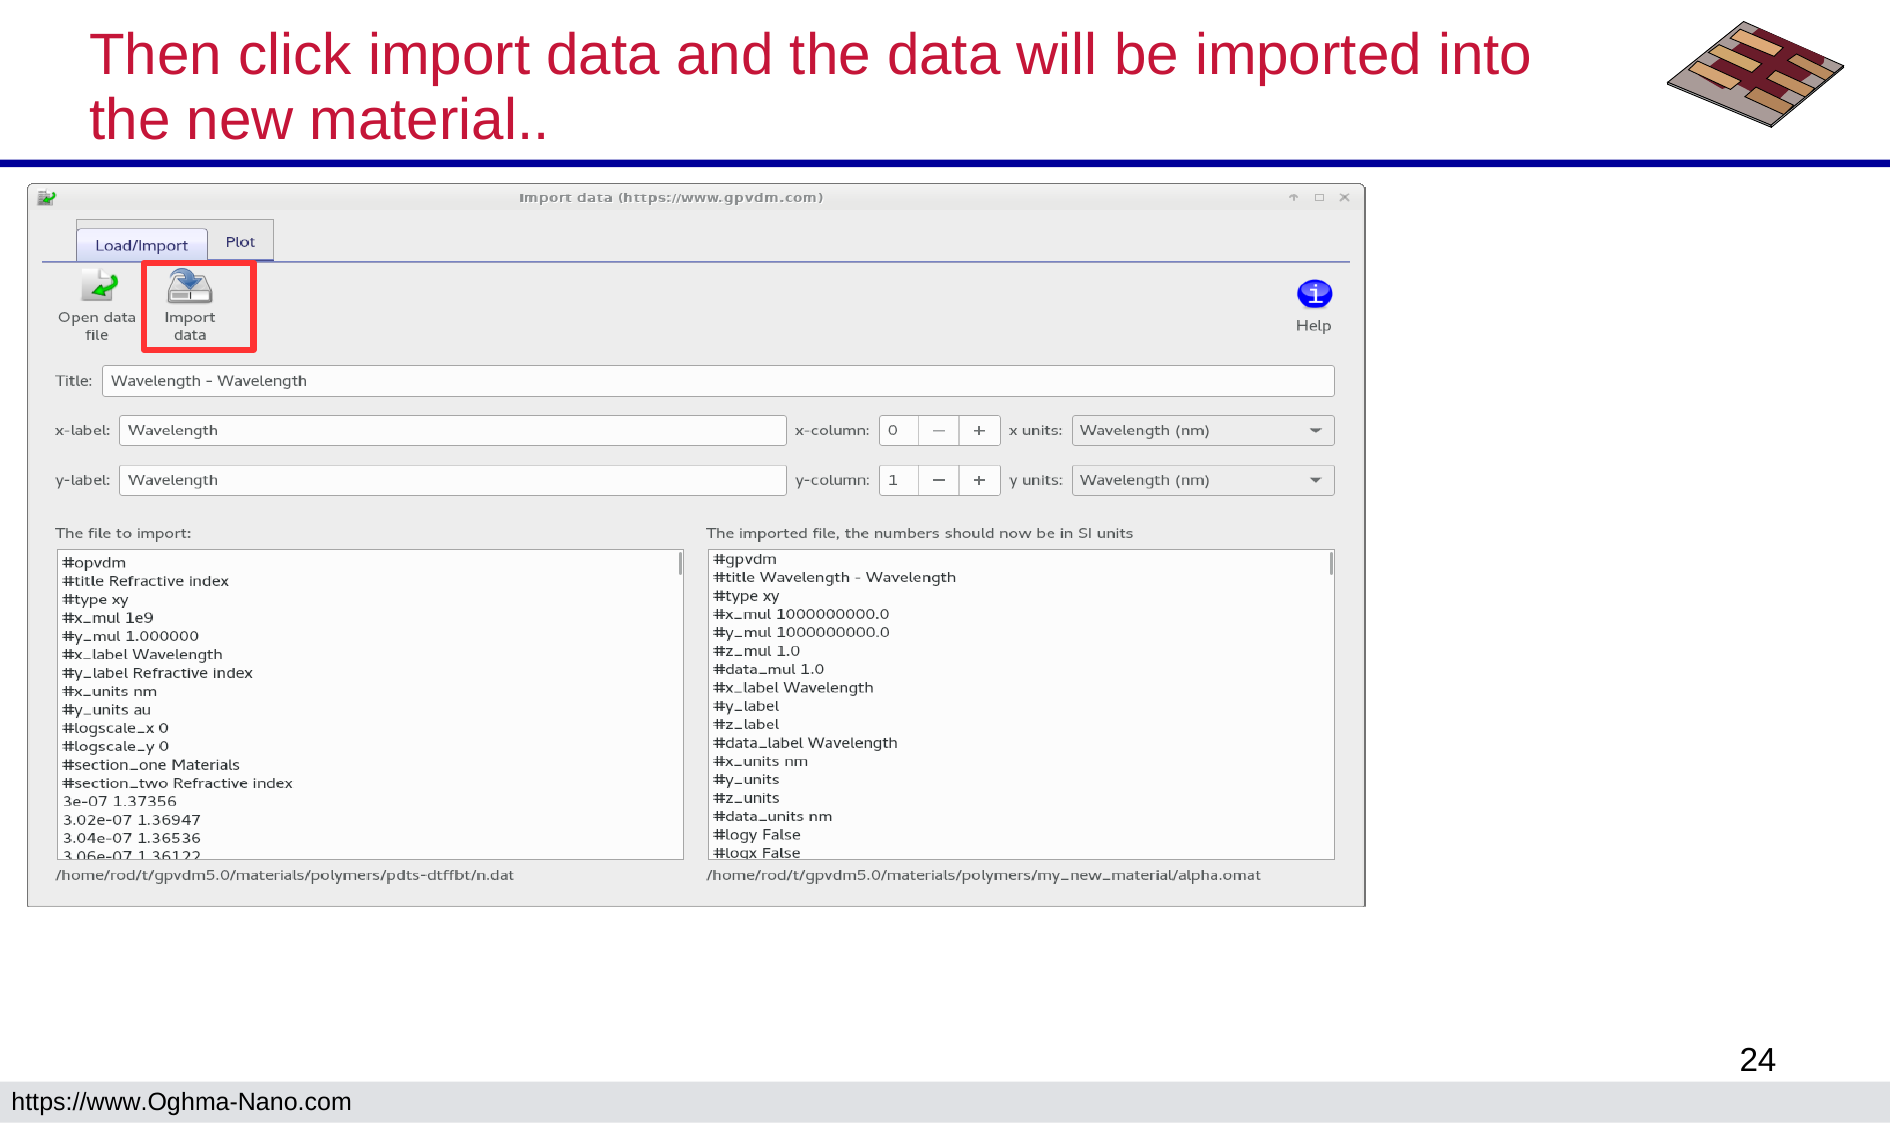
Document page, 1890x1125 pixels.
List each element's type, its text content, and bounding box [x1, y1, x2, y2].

picture [27, 183, 1366, 907]
text_box <number> [1724, 1030, 1890, 1101]
title Then click import data and the data will be imported into the new material.. [74, 14, 1634, 160]
